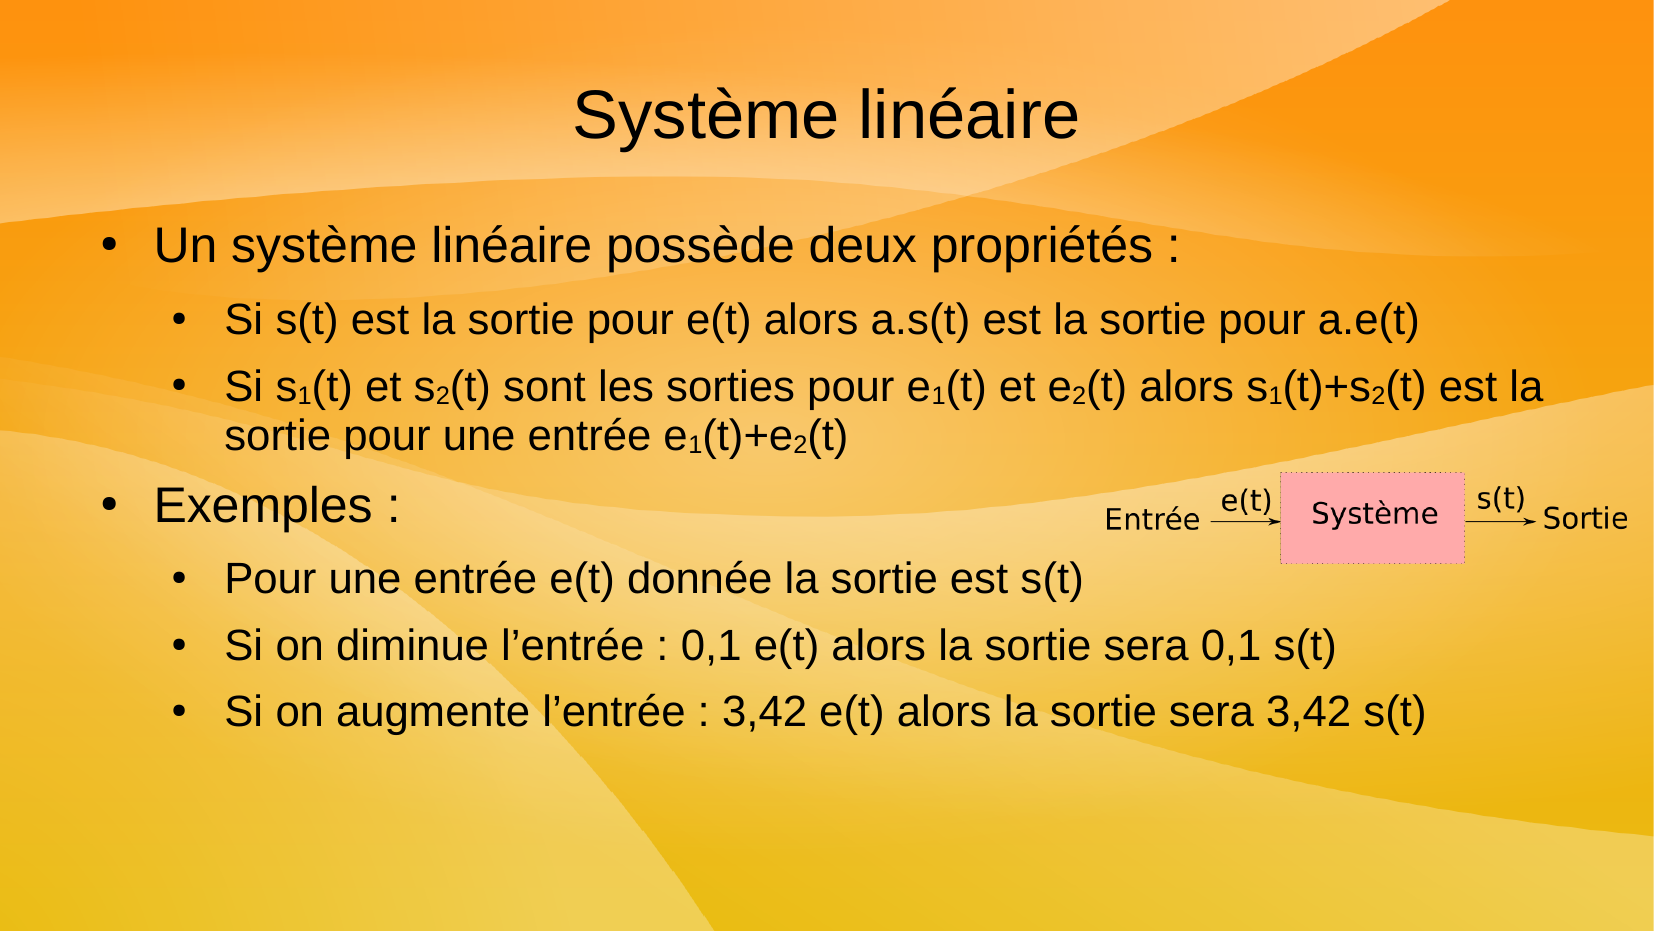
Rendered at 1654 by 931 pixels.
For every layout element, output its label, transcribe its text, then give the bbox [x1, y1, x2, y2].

list Un système linéaire possède deux propriétés : Si s(t) est la sortie pour e(t) alors a.s(t) est la sortie pour a.e(t) Si s1(t) et s2(t) sont les sorties pour e1(t) et e2(t) alors s1(t)+s2(t) est la sortie pour une entrée e1(t)+e2(t) Exemples : Pour une entrée e(t) donnée la sortie est s(t) Si on diminue l’entrée : 0,1 e(t) alors la sortie sera 0,1 s(t) Si on augmente l’entrée : 3,42 e(t) alors la sortie sera 3,42 s(t) [82, 217, 1571, 869]
picture [0, 0, 1654, 931]
title Système linéaire [82, 37, 1571, 193]
